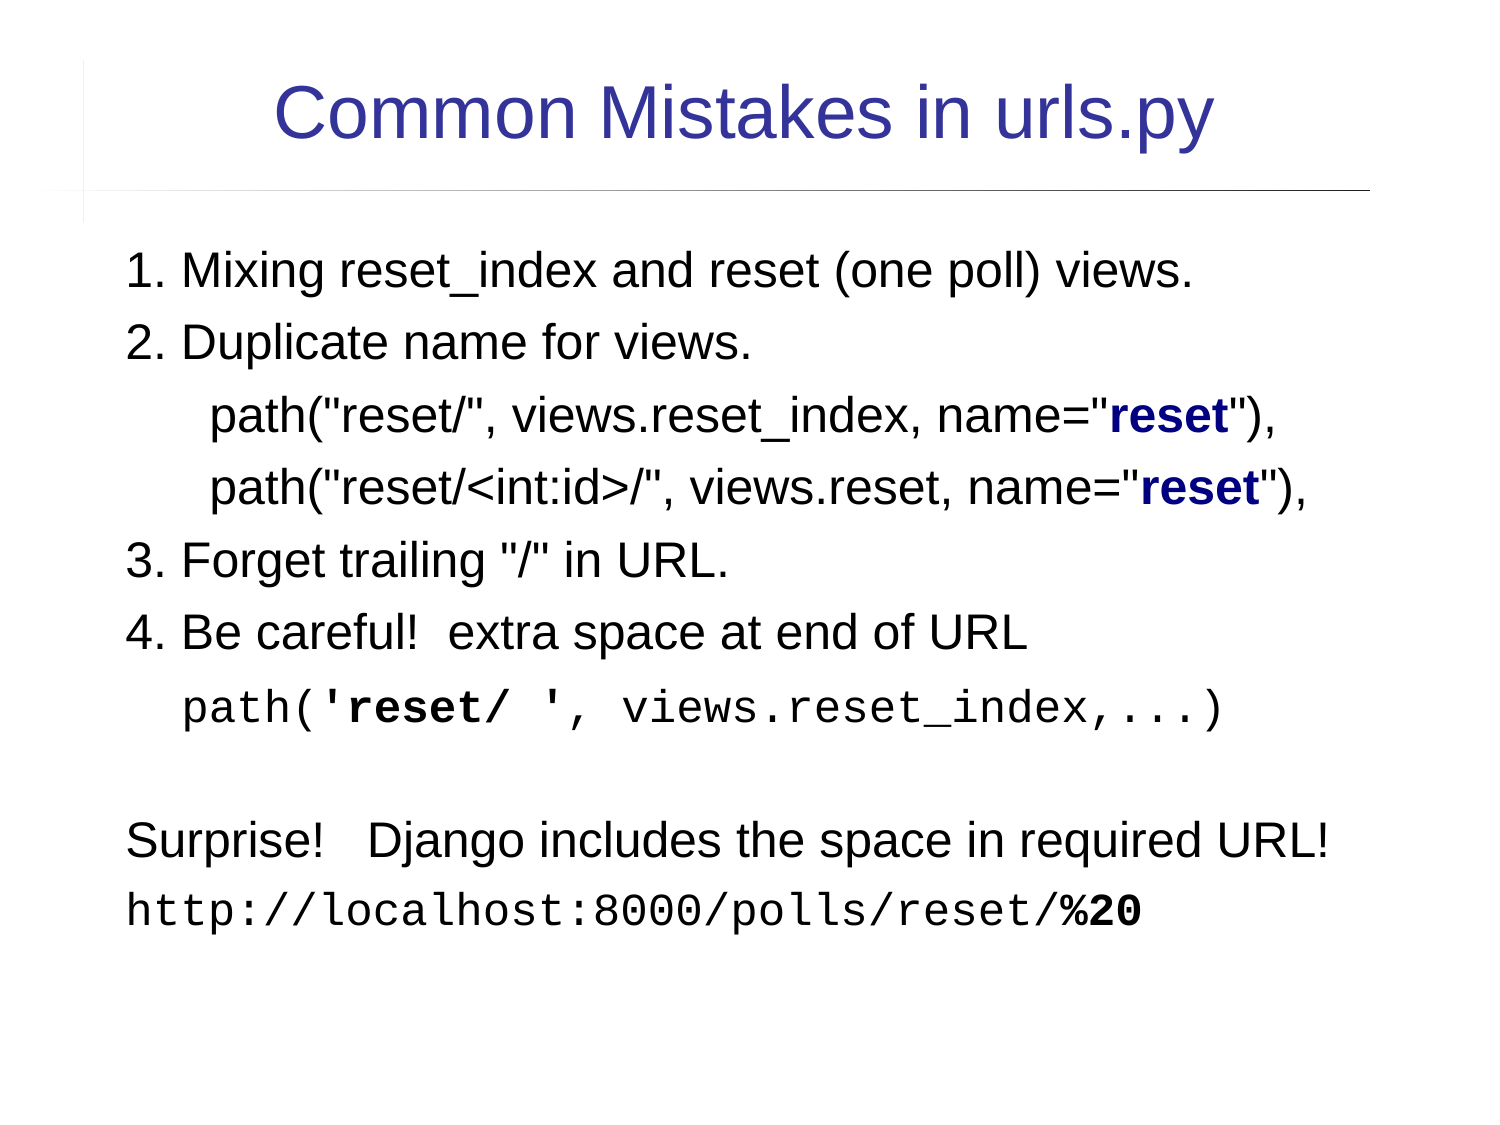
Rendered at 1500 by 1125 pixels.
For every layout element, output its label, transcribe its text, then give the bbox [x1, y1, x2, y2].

list 1. Mixing reset_index and reset (one poll) views. 2. Duplicate name for views. path("reset/", views.reset_index, name="reset"), path("reset/<int:id>/", views.reset, name="reset"), 3. Forget trailing "/" in URL. 4. Be careful! extra space at end of URL path('reset/ ', views.reset_index,...) Surprise! Django includes the space in required URL! http://localhost:8000/polls/reset/%20 [110, 229, 1400, 952]
title Common Mistakes in urls.py [100, 42, 1389, 174]
